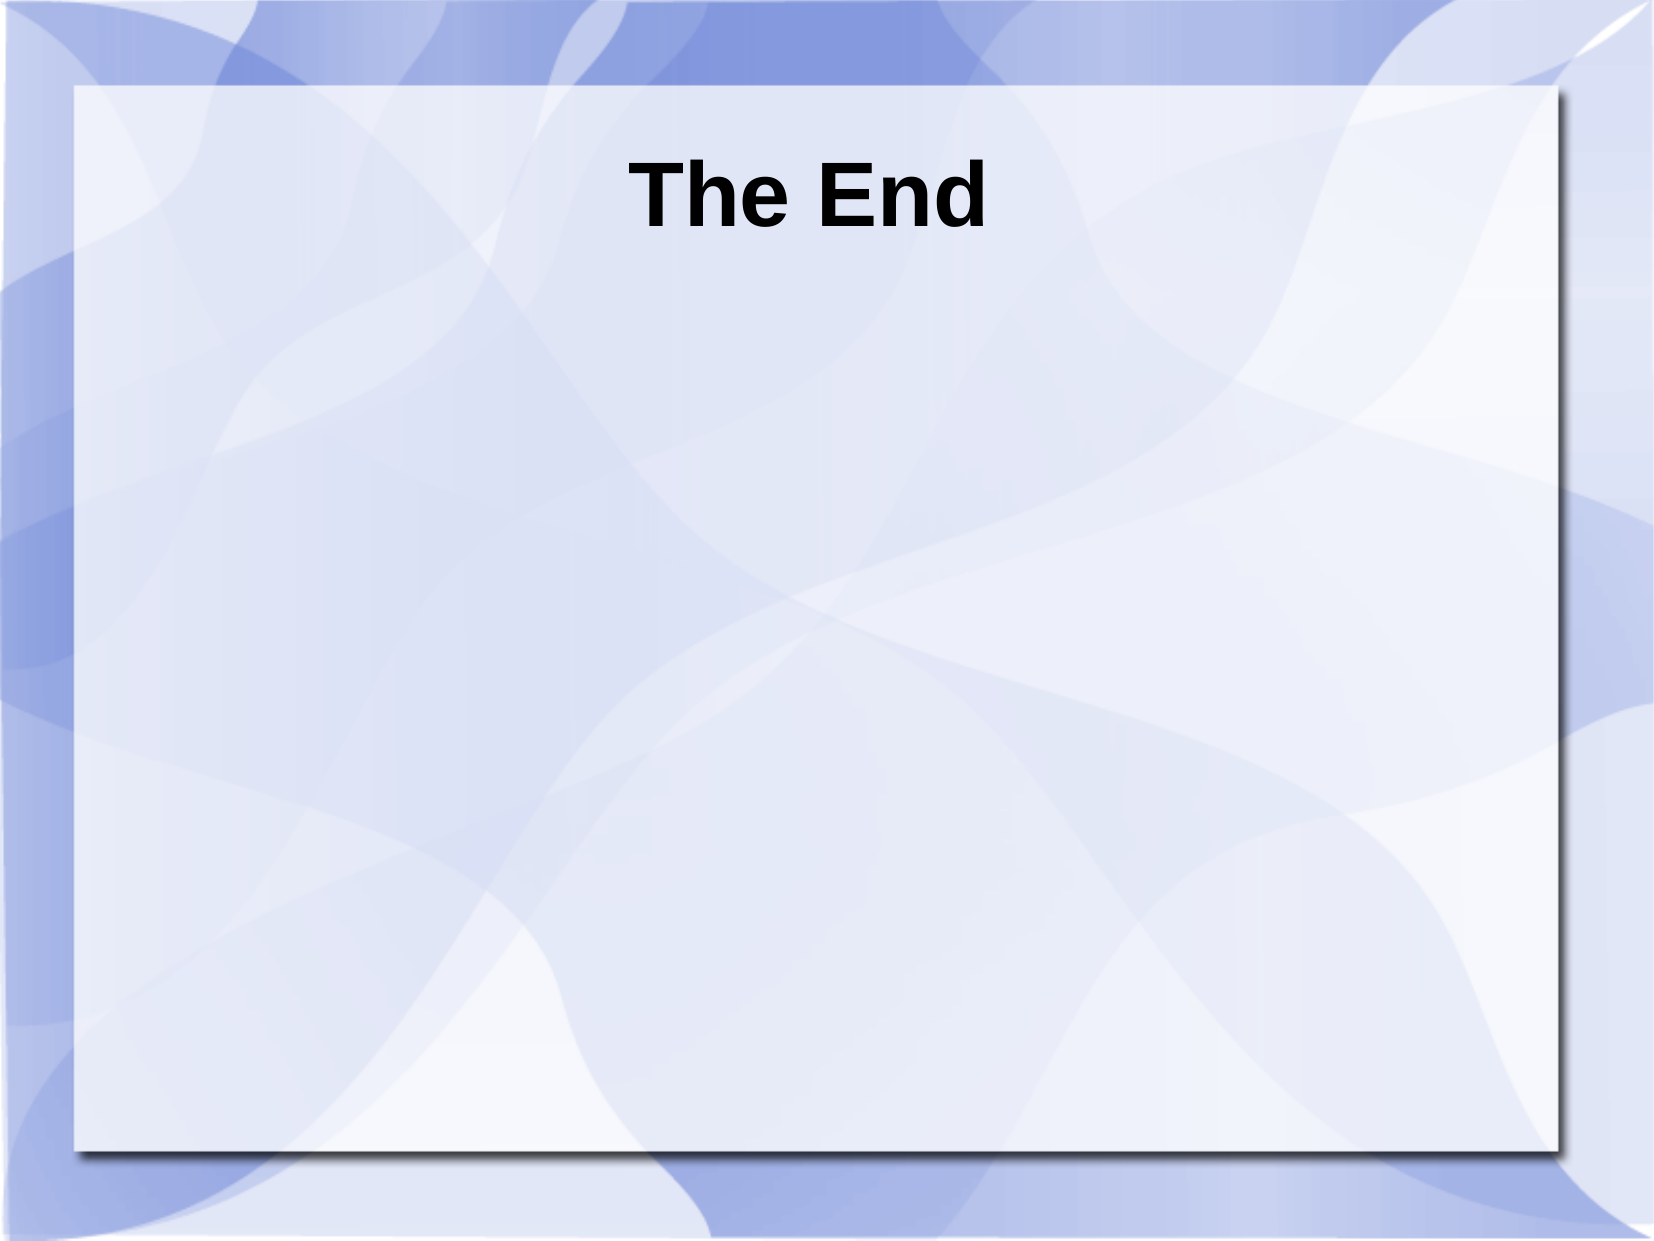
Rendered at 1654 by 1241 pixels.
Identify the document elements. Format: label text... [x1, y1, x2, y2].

picture [0, 0, 1654, 1241]
title The End [82, 90, 1536, 298]
